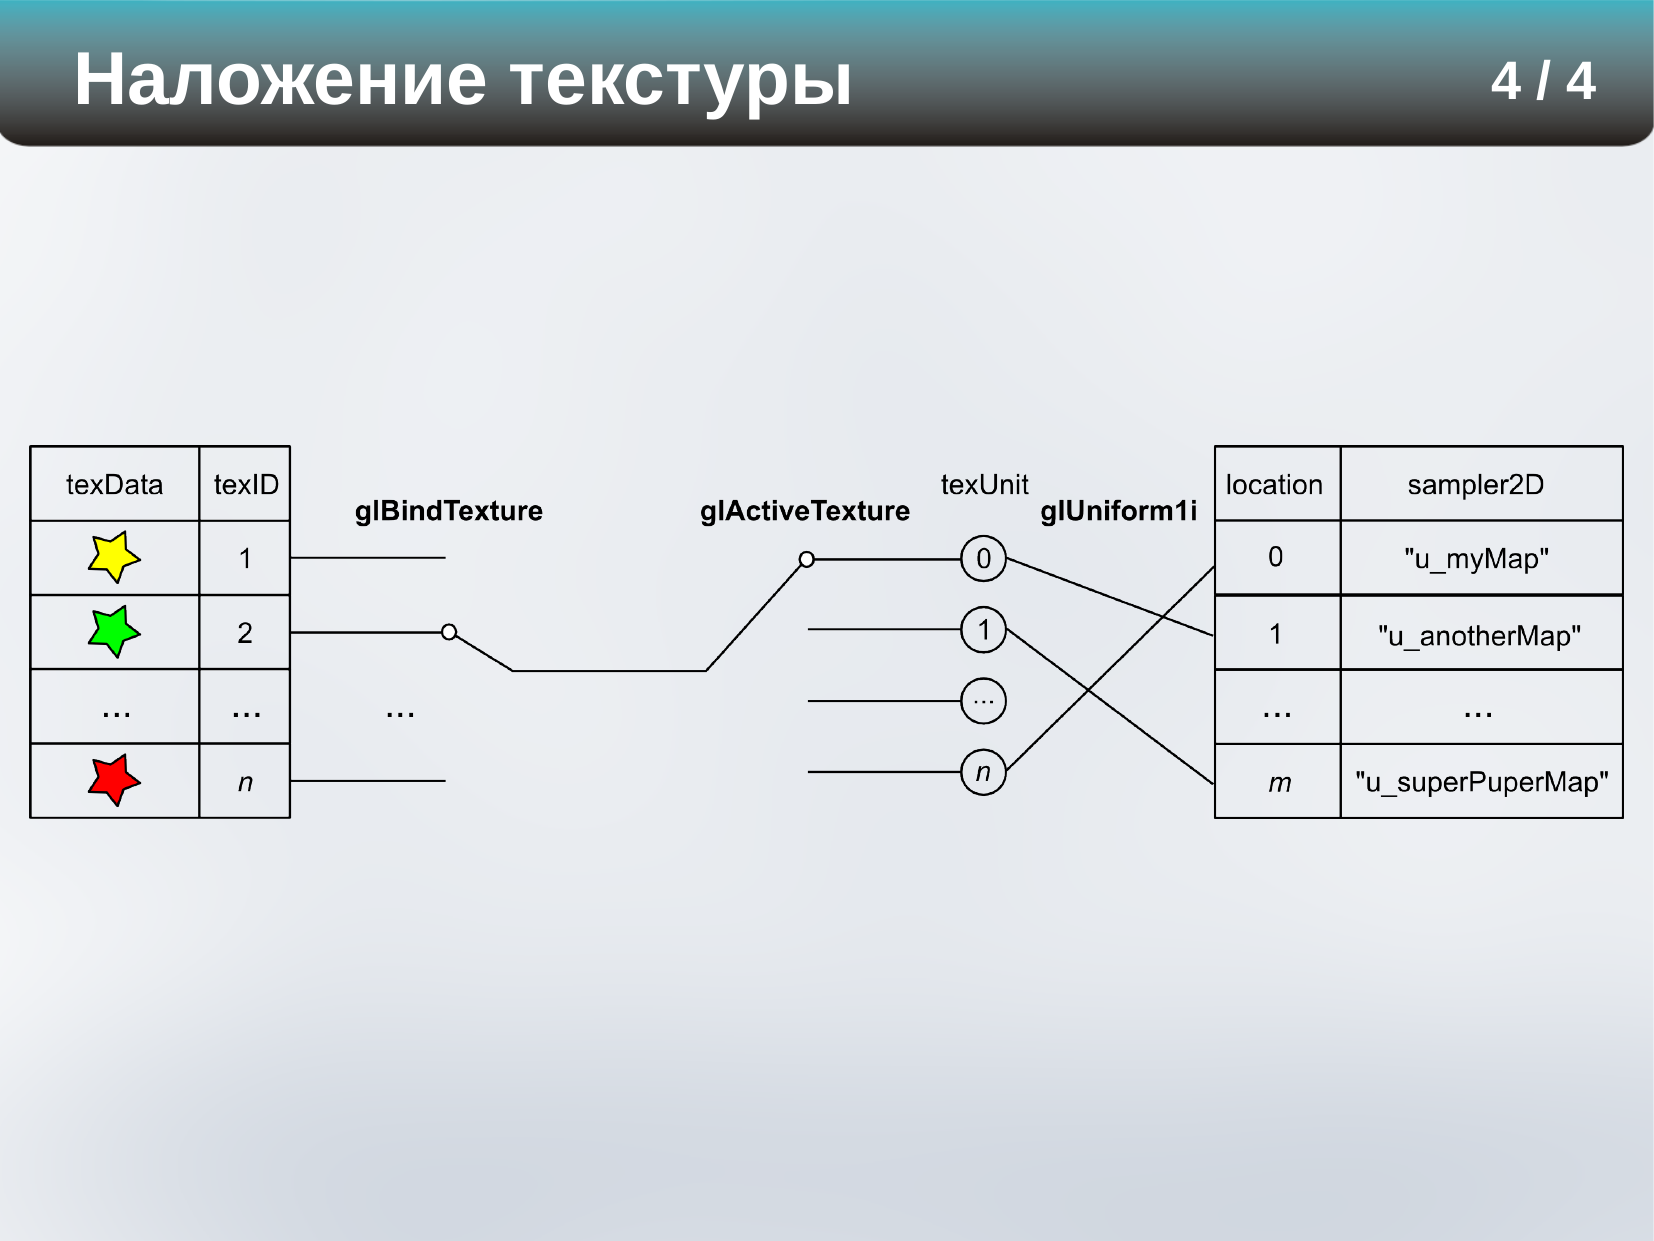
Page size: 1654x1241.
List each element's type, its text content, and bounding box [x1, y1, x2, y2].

picture [0, 0, 1654, 1241]
text_box Наложение текстуры [59, 29, 1182, 129]
text_box <number> / 4 [1476, 42, 1654, 179]
